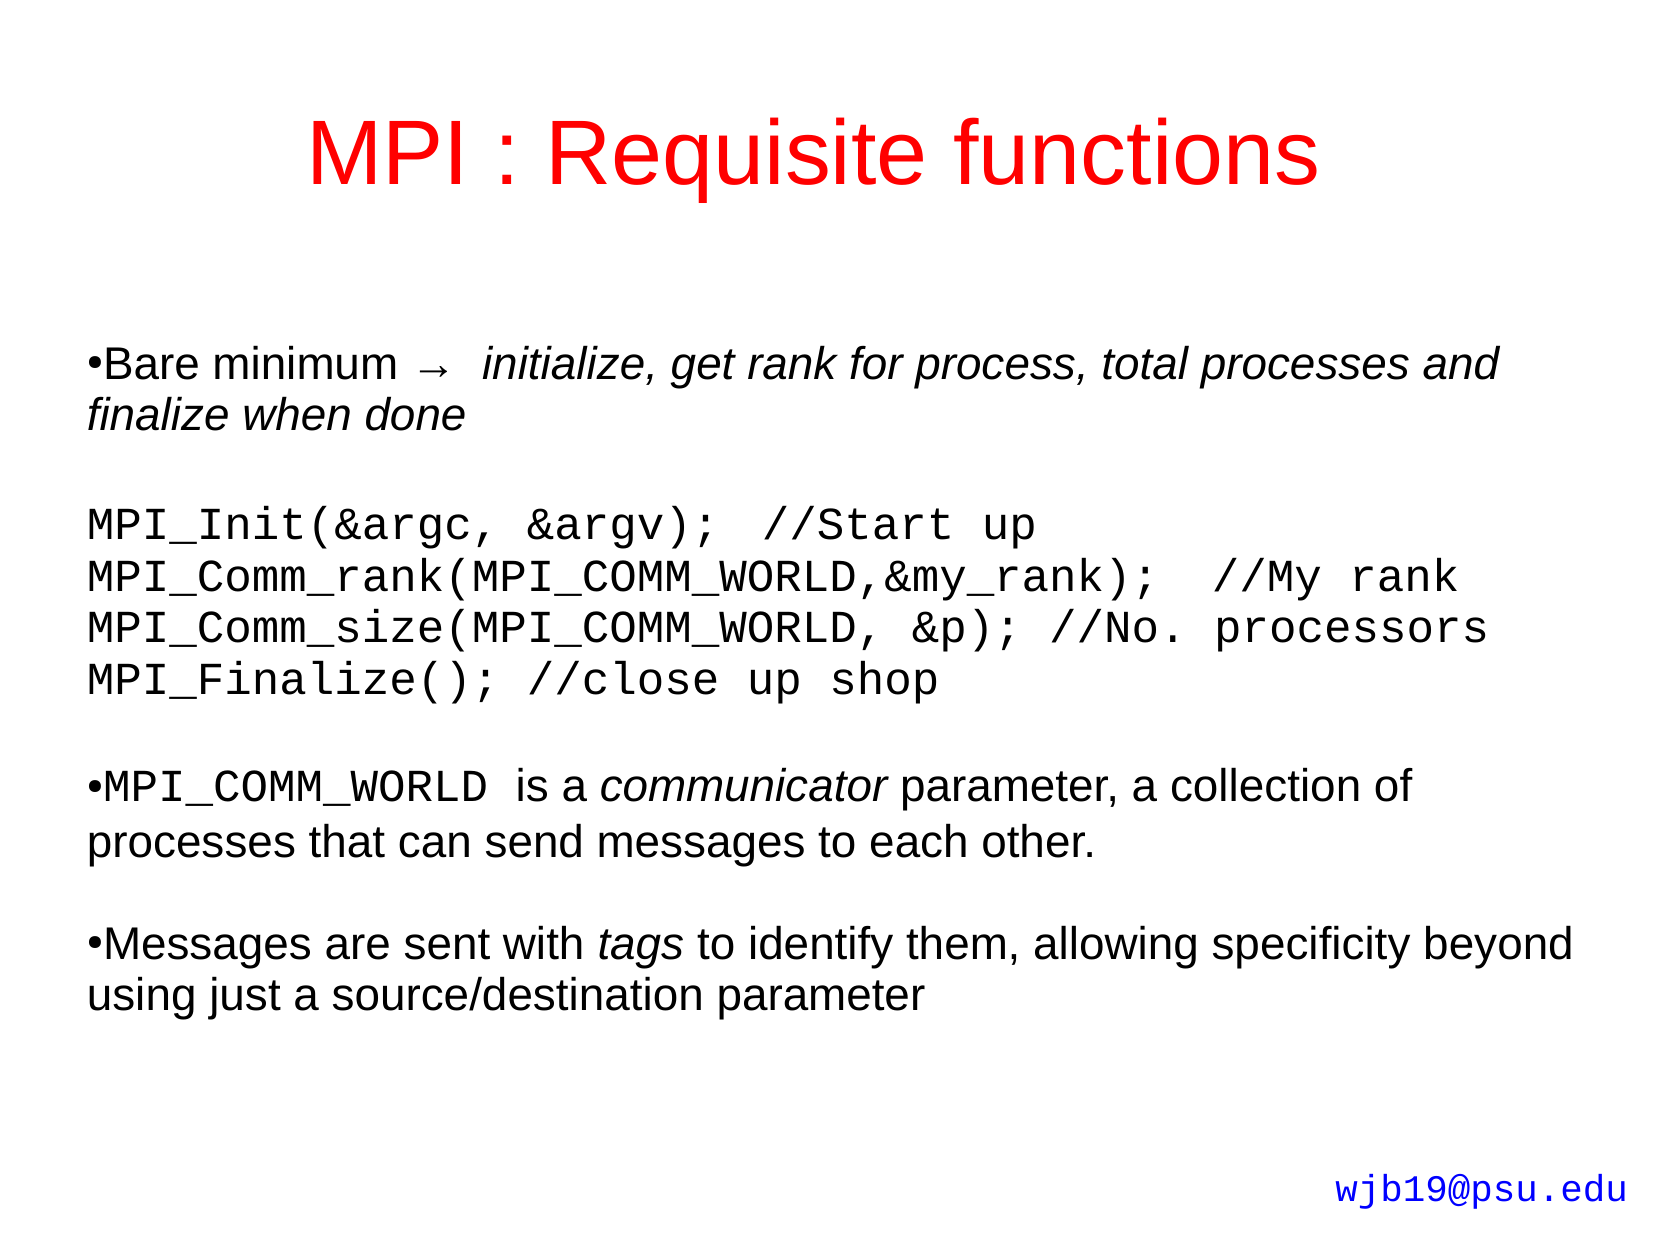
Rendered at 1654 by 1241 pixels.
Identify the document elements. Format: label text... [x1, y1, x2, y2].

subtitle Bare minimum → initialize, get rank for process, total processes and finalize when done MPI_Init(&argc, &argv); //Start up MPI_Comm_rank(MPI_COMM_WORLD,&my_rank); //My rank MPI_Comm_size(MPI_COMM_WORLD, &p); //No. processors MPI_Finalize(); //close up shop MPI_COMM_WORLD is a communicator parameter, a collection of processes that can send messages to each other. Messages are sent with tags to identify them, allowing specificity beyond using just a source/destination parameter [86, 300, 1576, 1119]
title MPI : Requisite functions [82, 49, 1571, 257]
text_box wjb19@psu.edu [1320, 1162, 1643, 1220]
